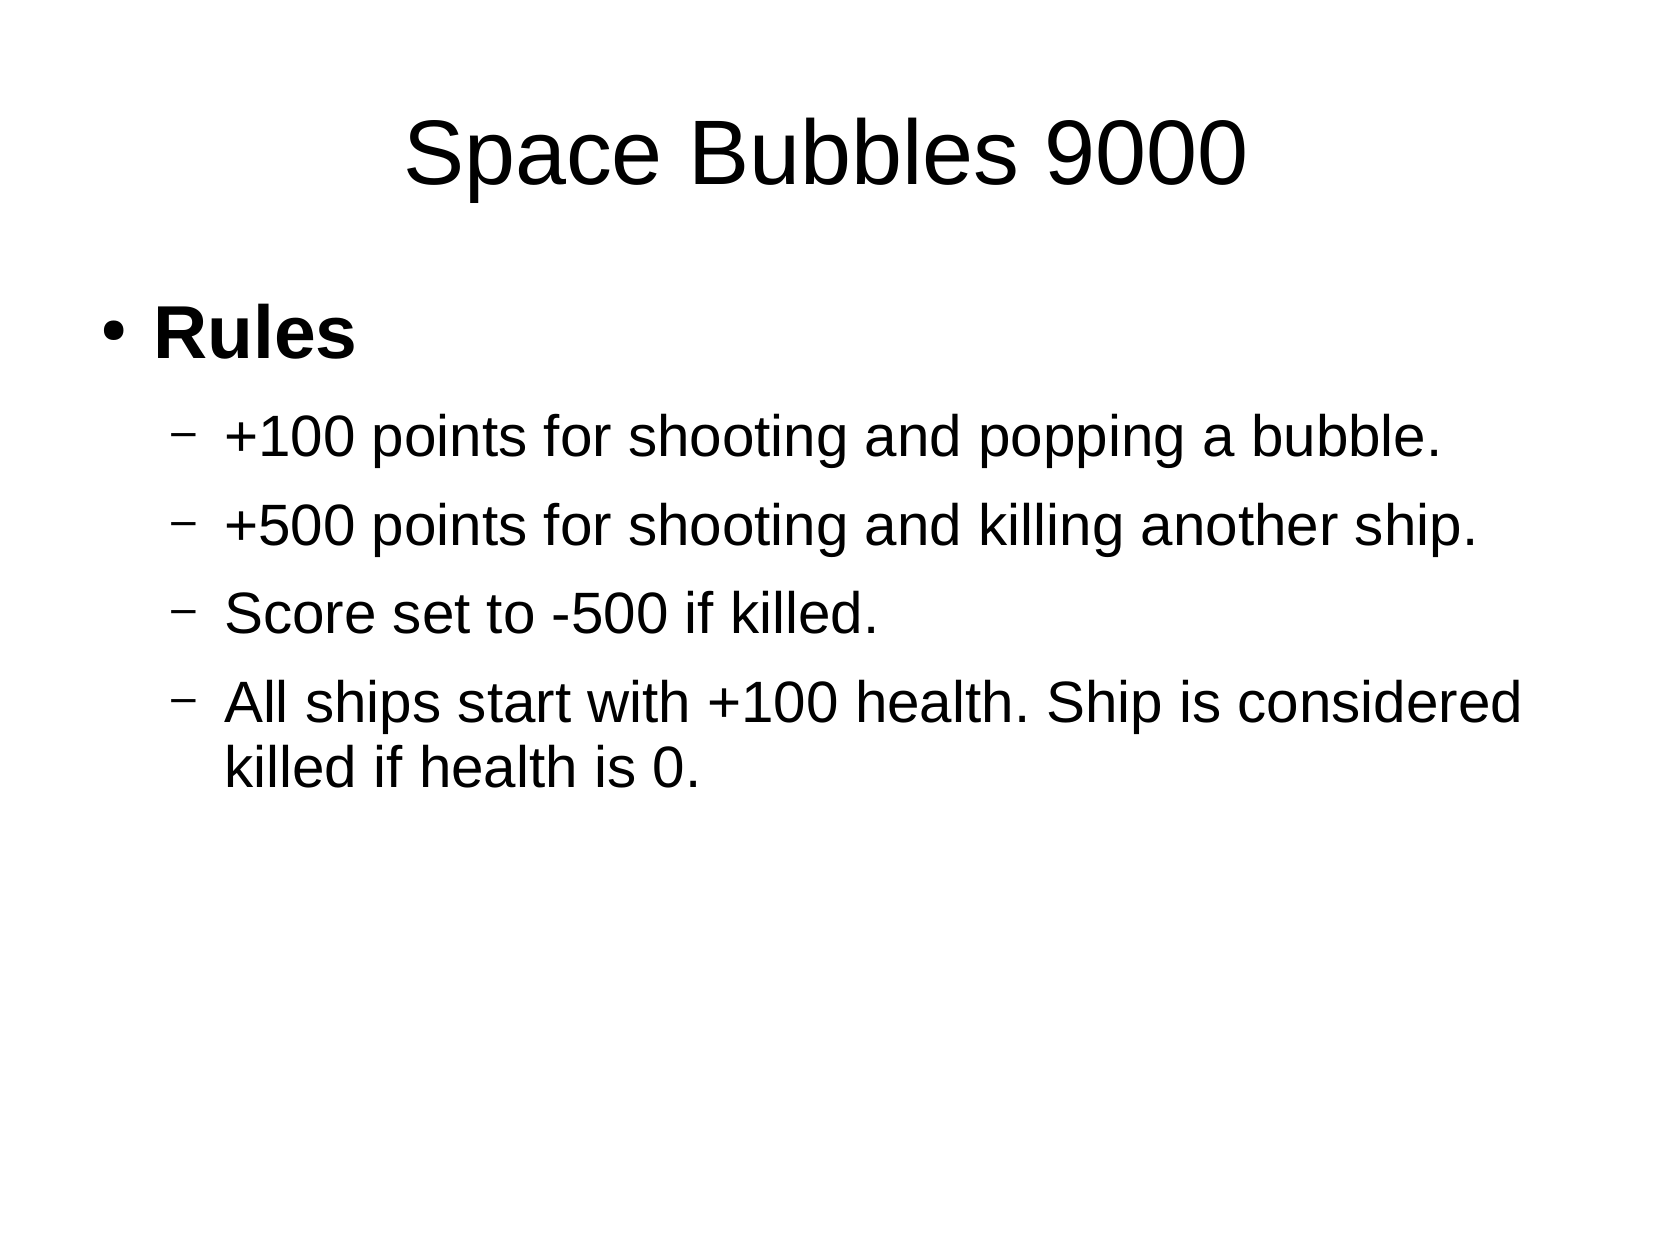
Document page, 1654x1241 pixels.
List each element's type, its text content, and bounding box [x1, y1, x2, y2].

list Rules +100 points for shooting and popping a bubble. +500 points for shooting and killing another ship. Score set to -500 if killed. All ships start with +100 health. Ship is considered killed if health is 0. [82, 290, 1571, 1010]
title Space Bubbles 9000 [82, 49, 1571, 257]
